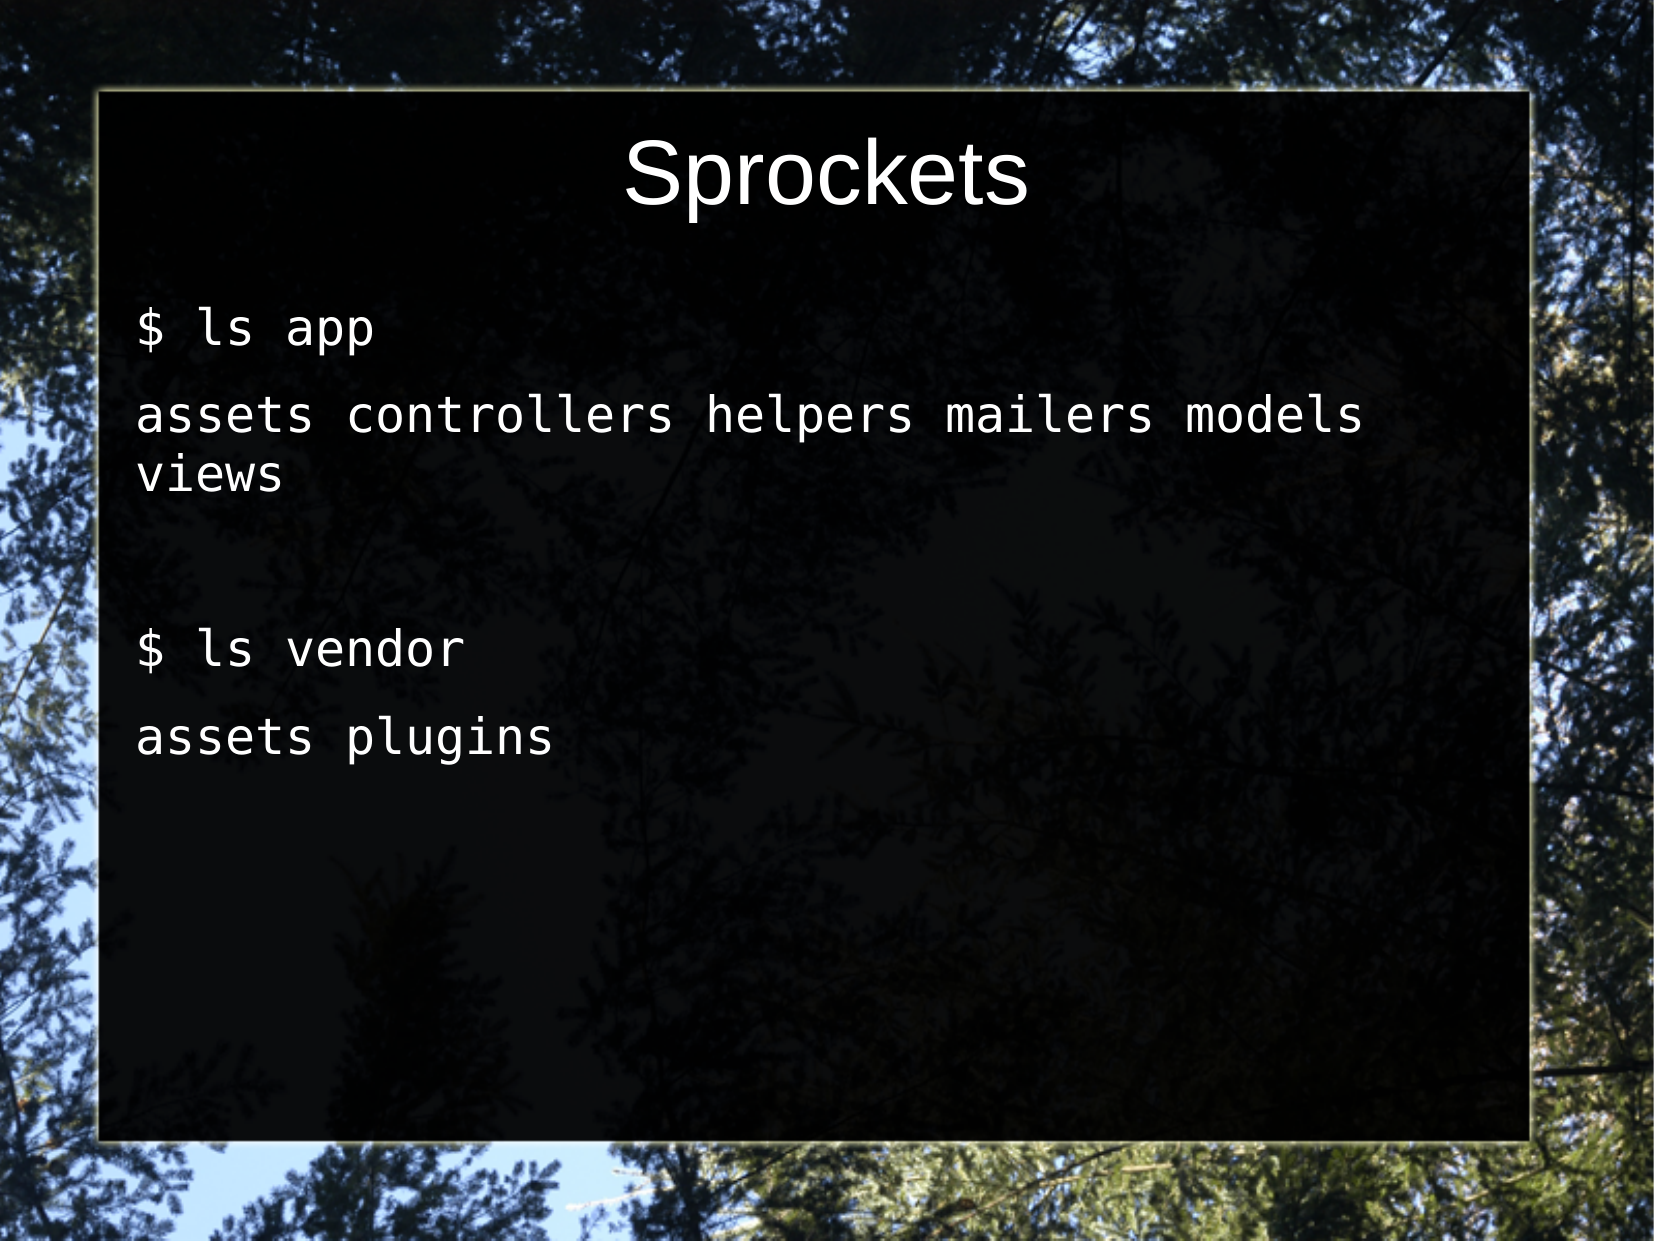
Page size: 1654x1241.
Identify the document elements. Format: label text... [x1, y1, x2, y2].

title Sprockets [118, 88, 1536, 257]
list $ ls app assets controllers helpers mailers models views $ ls vendor assets plugins [135, 298, 1516, 1081]
picture [0, 0, 1654, 1241]
